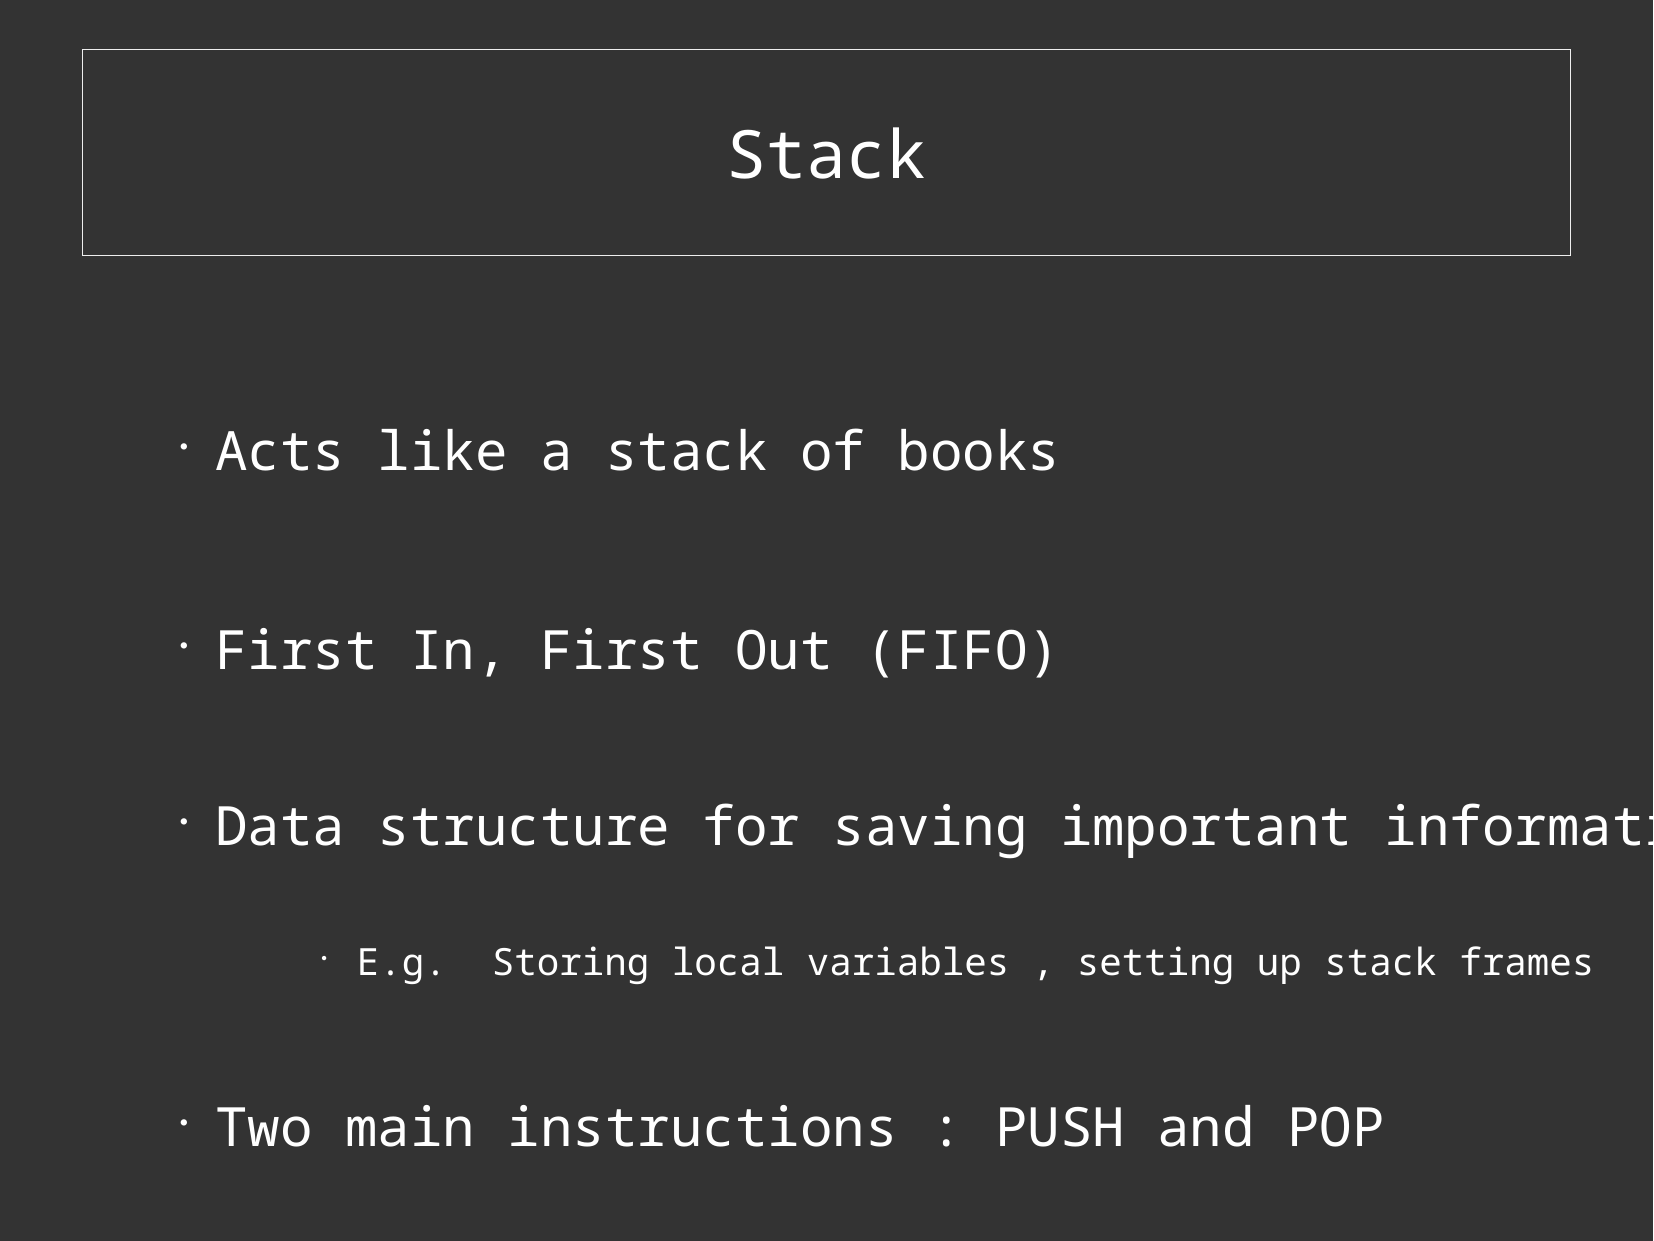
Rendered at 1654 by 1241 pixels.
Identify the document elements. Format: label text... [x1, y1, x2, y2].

text_box Acts like a stack of books First In, First Out (FIFO) Data structure for saving important information E.g. Storing local variables , setting up stack frames Two main instructions : PUSH and POP [165, 405, 1511, 971]
text_box Stack [82, 49, 1571, 256]
